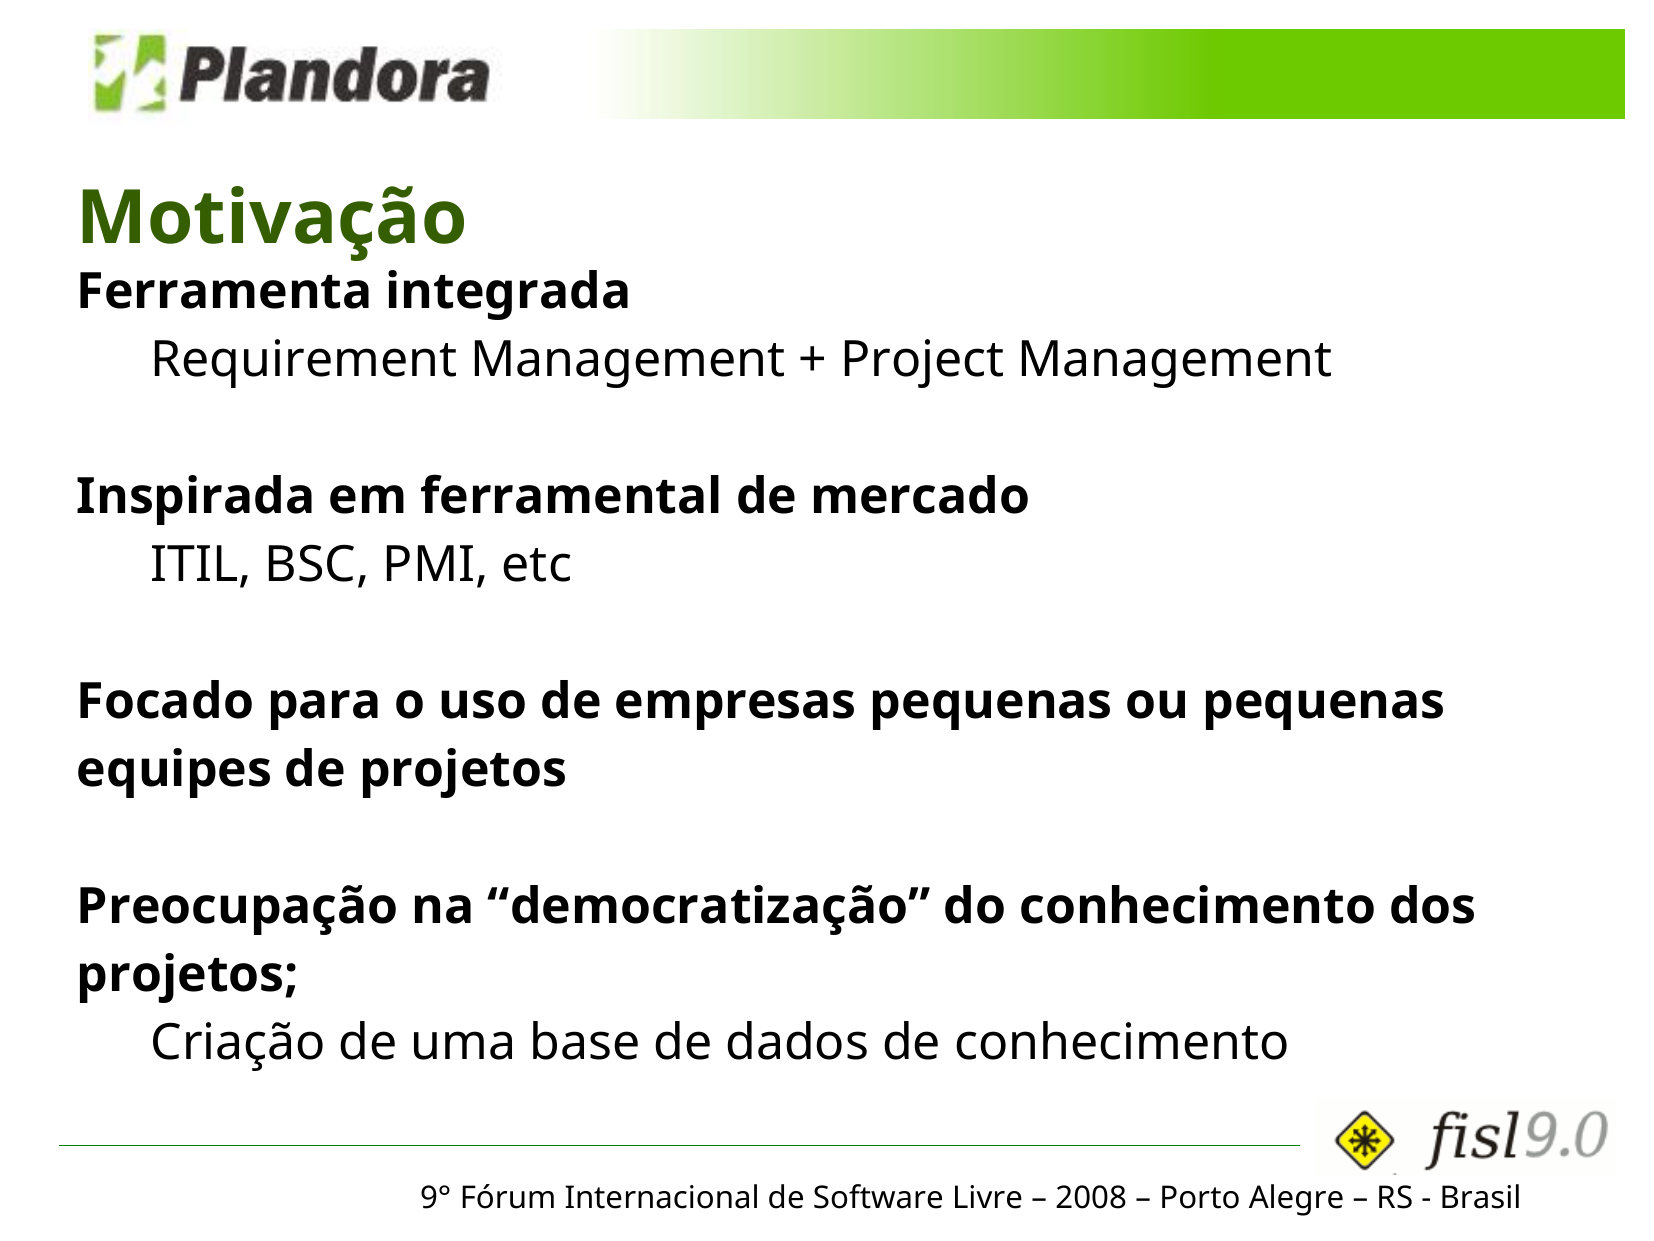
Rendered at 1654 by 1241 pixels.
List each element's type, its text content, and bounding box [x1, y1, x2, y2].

title Motivação [76, 133, 1536, 296]
picture [1316, 1098, 1616, 1175]
subtitle Ferramenta integrada Requirement Management + Project Management Inspirada em ferramental de mercado ITIL, BSC, PMI, etc Focado para o uso de empresas pequenas ou pequenas equipes de projetos Preocupação na “democratização” do conhecimento dos projetos; Criação de uma base de dados de conhecimento [76, 272, 1530, 1057]
picture [88, 29, 1625, 125]
